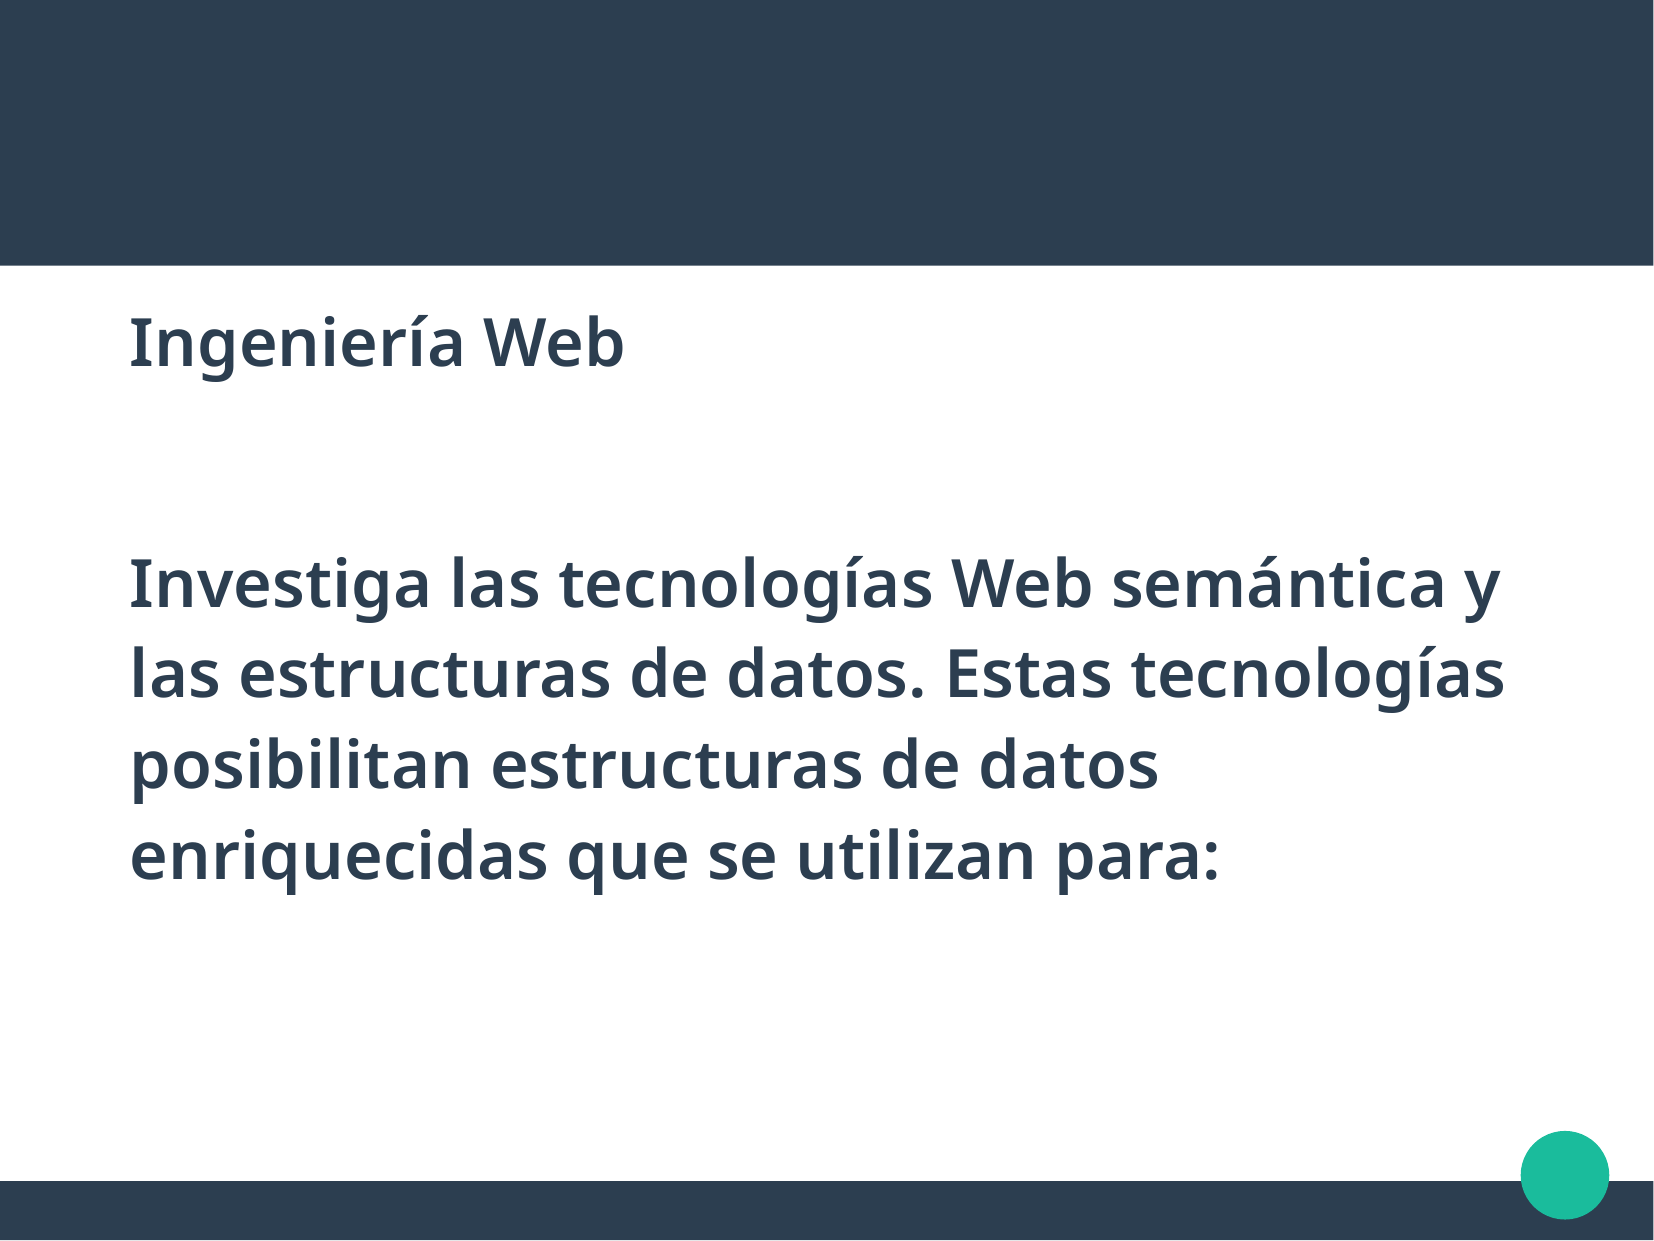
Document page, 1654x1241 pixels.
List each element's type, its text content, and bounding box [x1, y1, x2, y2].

list Ingeniería Web Investiga las tecnologías Web semántica y las estructuras de datos. Estas tecnologías posibilitan estructuras de datos enriquecidas que se utilizan para: [59, 295, 1595, 1152]
